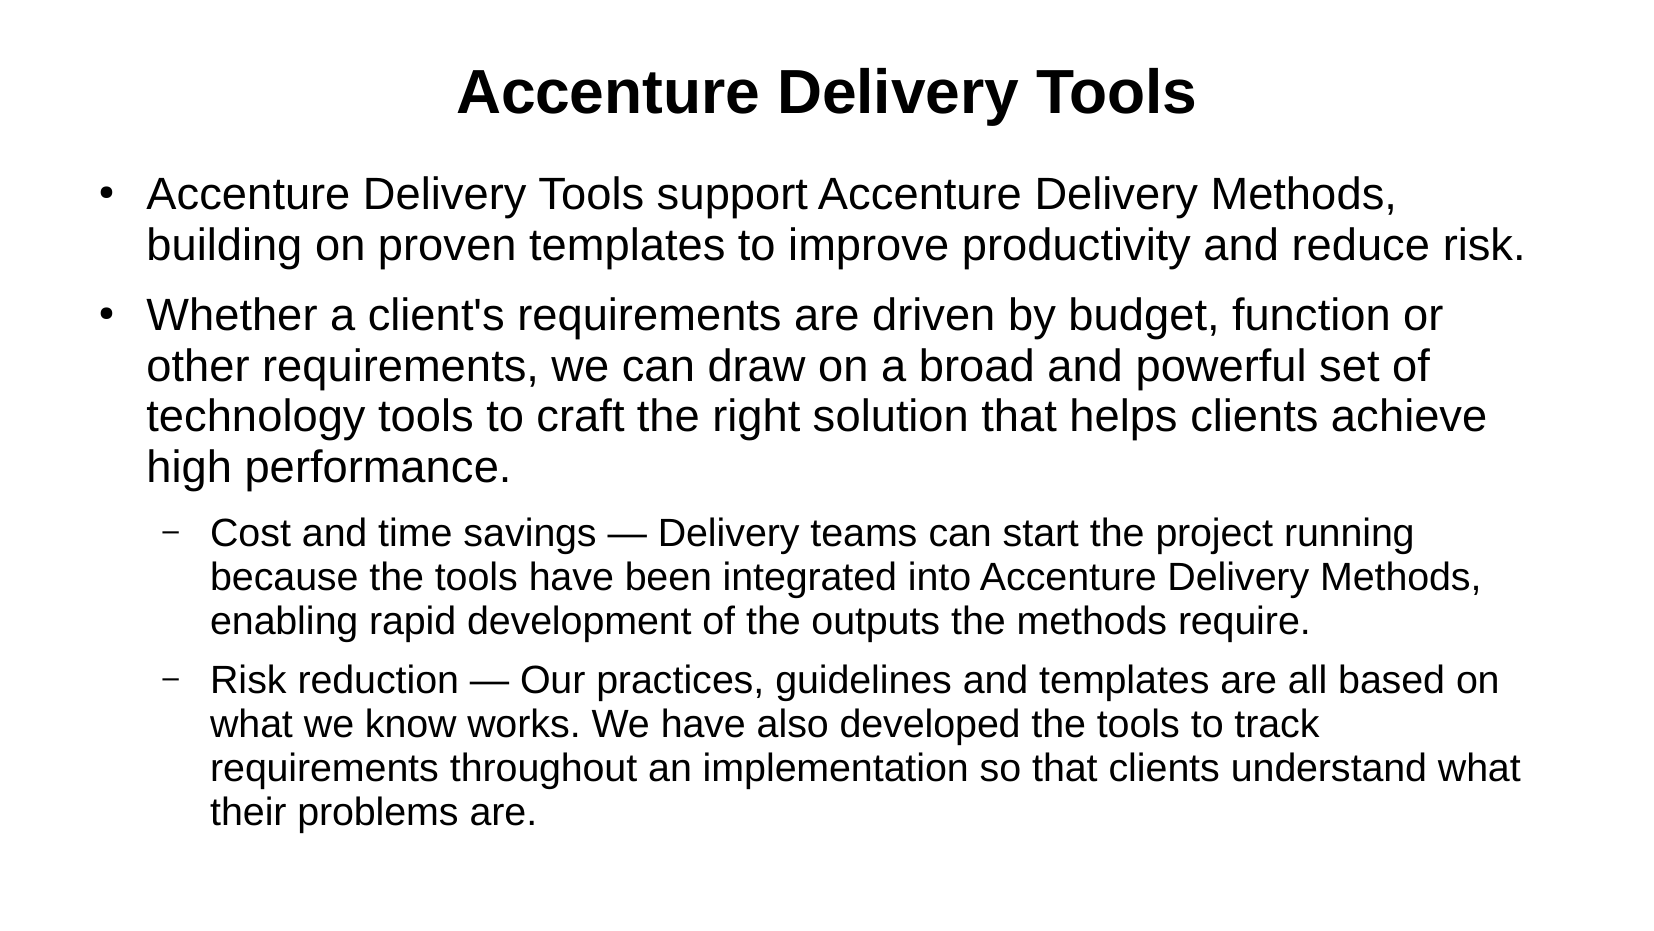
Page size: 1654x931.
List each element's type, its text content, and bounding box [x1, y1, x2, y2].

title Accenture Delivery Tools [82, 37, 1571, 147]
list Accenture Delivery Tools support Accenture Delivery Methods, building on proven templates to improve productivity and reduce risk. Whether a client's requirements are driven by budget, function or other requirements, we can draw on a broad and powerful set of technology tools to craft the right solution that helps clients achieve high performance. Cost and time savings — Delivery teams can start the project running because the tools have been integrated into Accenture Delivery Methods, enabling rapid development of the outputs the methods require. Risk reduction — Our practices, guidelines and templates are all based on what we know works. We have also developed the tools to track requirements throughout an implementation so that clients understand what their problems are. [82, 168, 1538, 889]
